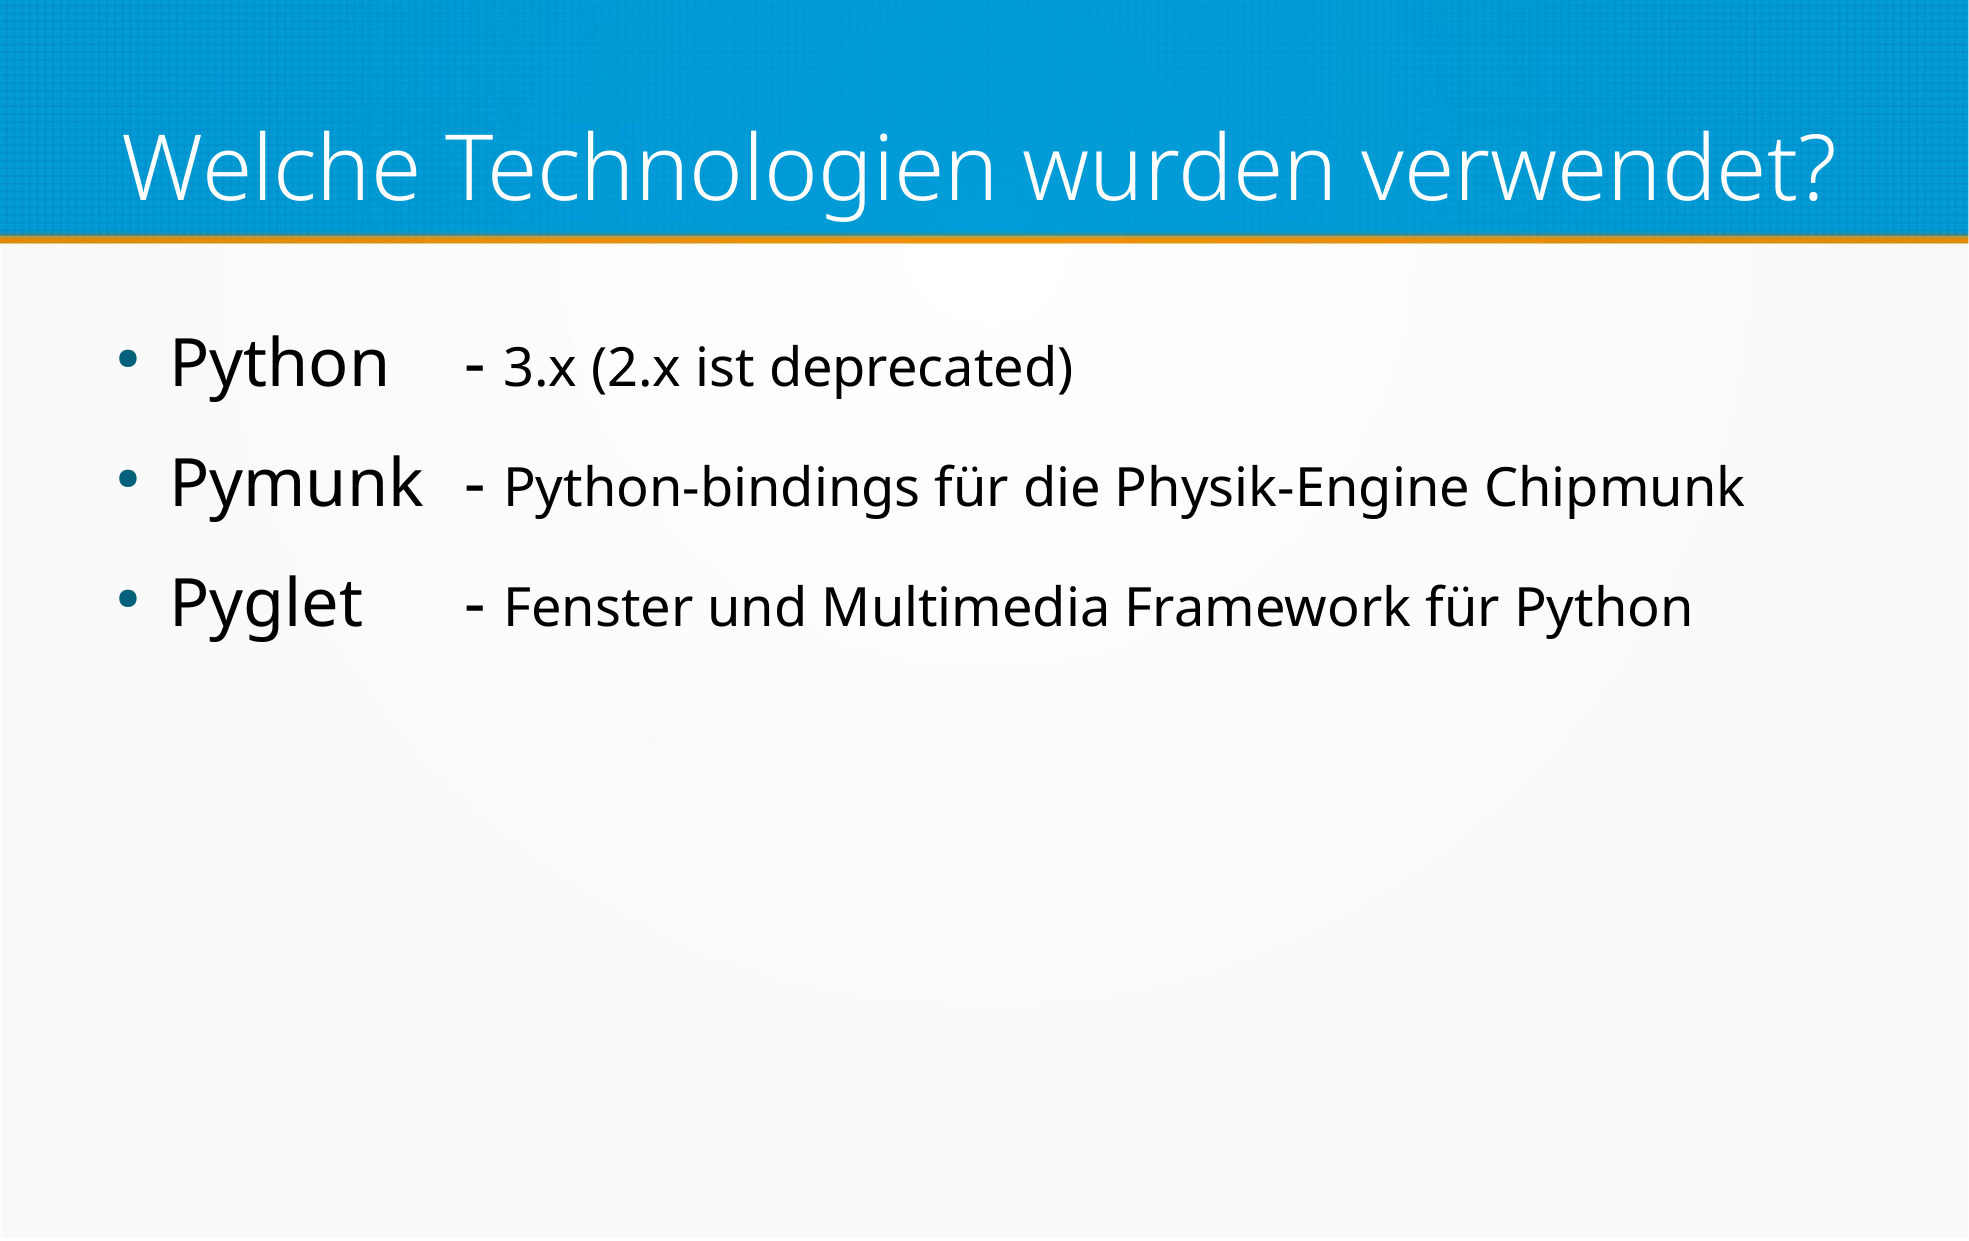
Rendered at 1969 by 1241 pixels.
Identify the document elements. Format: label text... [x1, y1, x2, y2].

picture [0, 233, 1969, 1241]
list Python - 3.x (2.x ist deprecated) Pymunk - Python-bindings für die Physik-Engine Chipmunk Pyglet - Fenster und Multimedia Framework für Python [98, 315, 1861, 1081]
title Welche Technologien wurden verwendet? [98, 19, 1870, 227]
